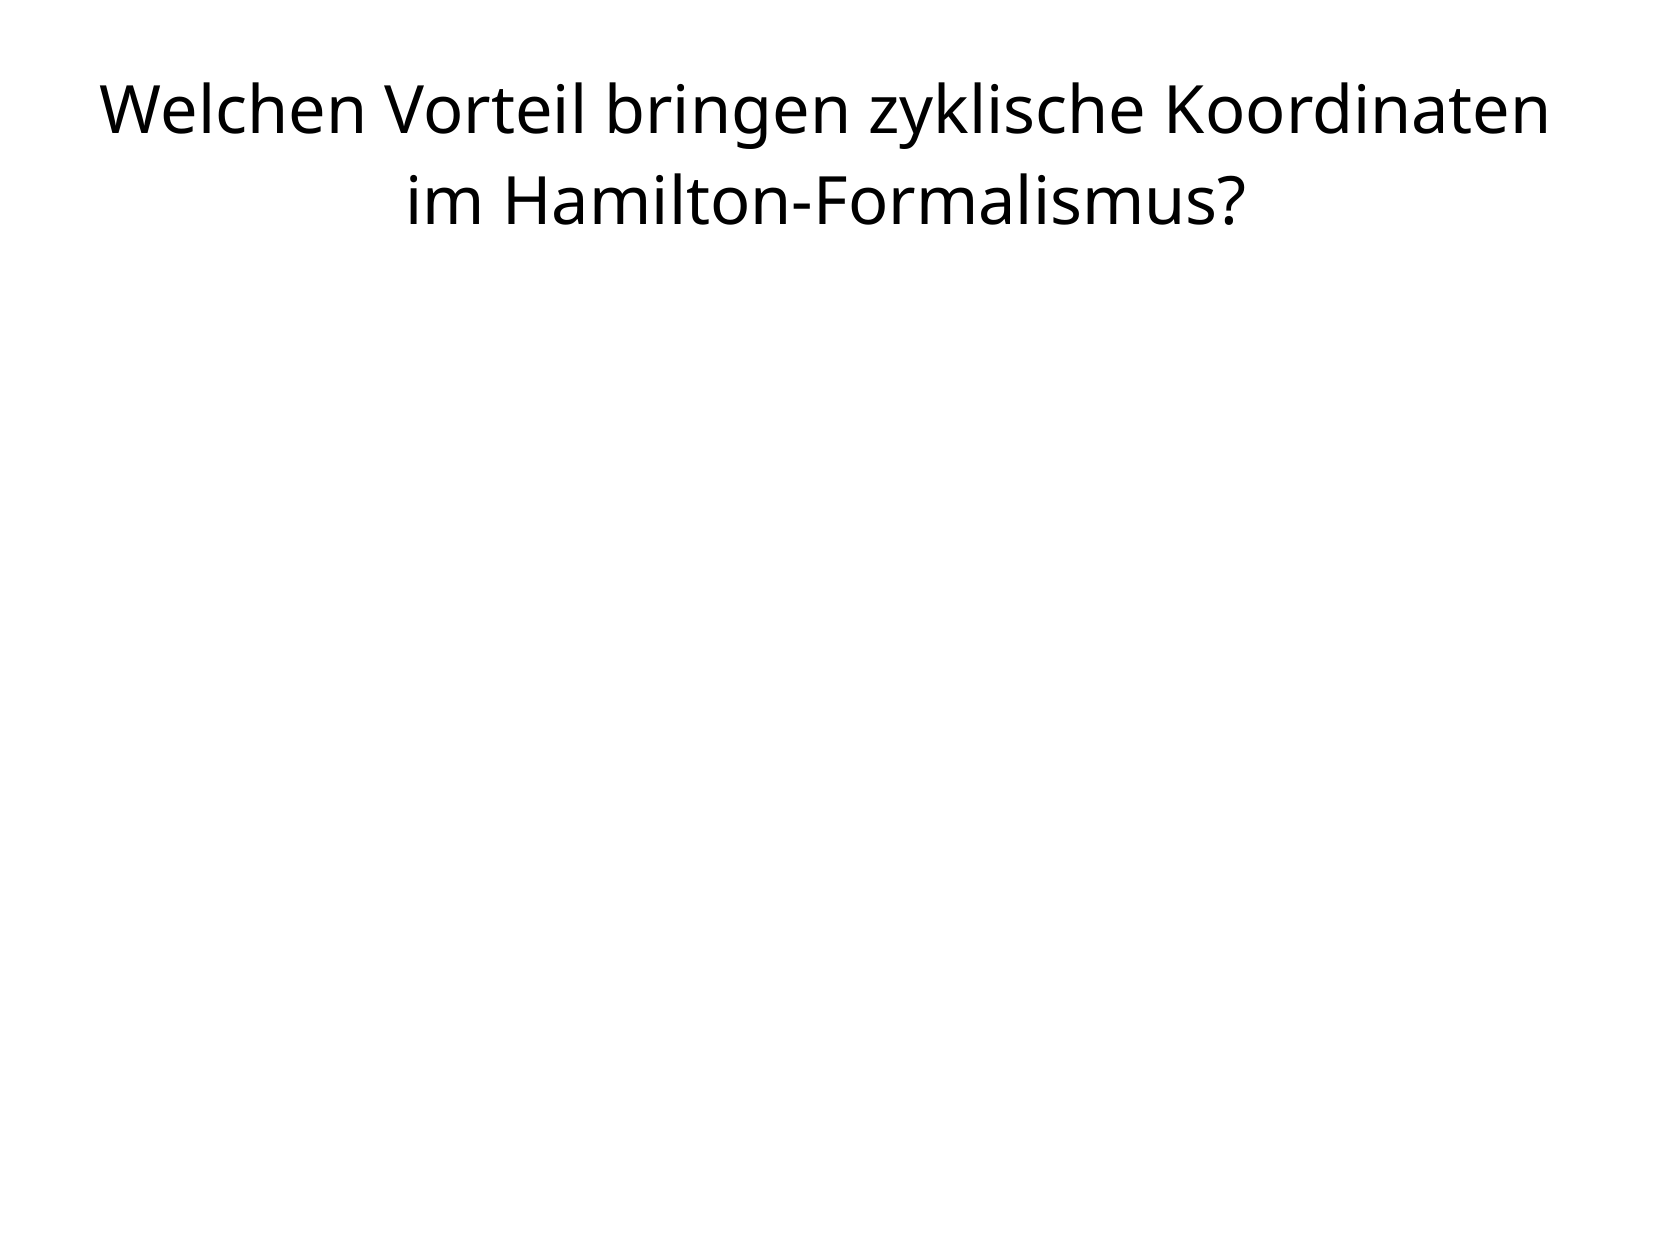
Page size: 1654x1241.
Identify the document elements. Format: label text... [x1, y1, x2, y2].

title Welchen Vorteil bringen zyklische Koordinaten im Hamilton-Formalismus? [82, 49, 1571, 257]
